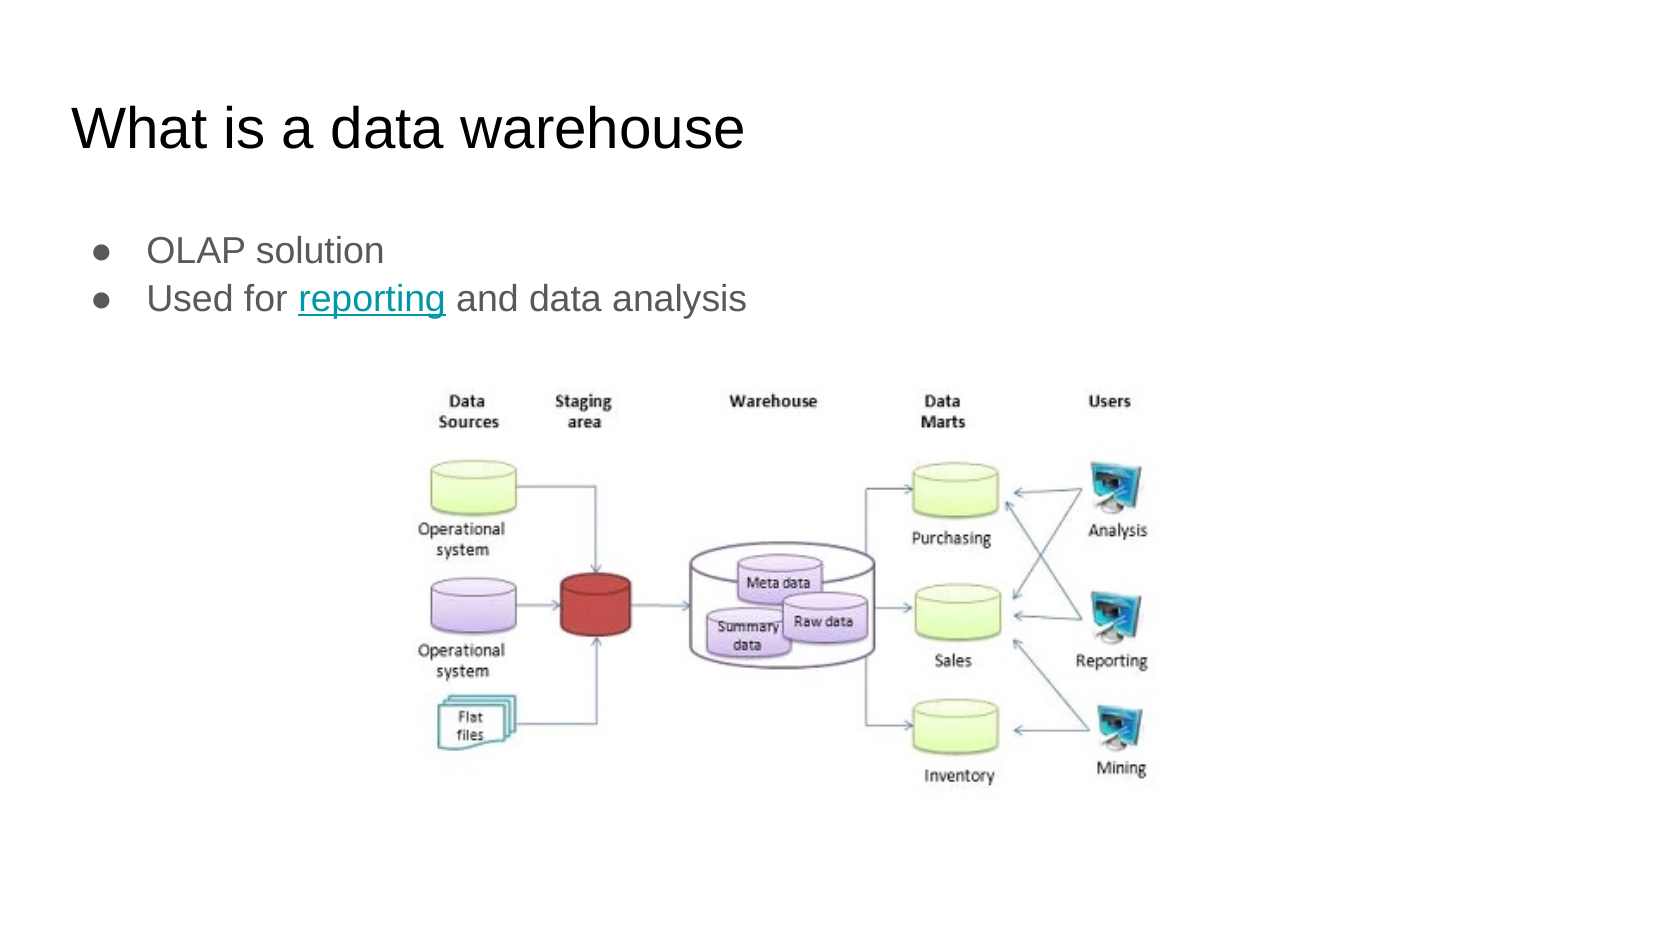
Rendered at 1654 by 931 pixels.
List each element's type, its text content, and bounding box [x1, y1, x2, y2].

picture [412, 388, 1160, 827]
list OLAP solution Used for reporting and data analysis [56, 208, 1598, 827]
title What is a data warehouse [56, 80, 1598, 184]
